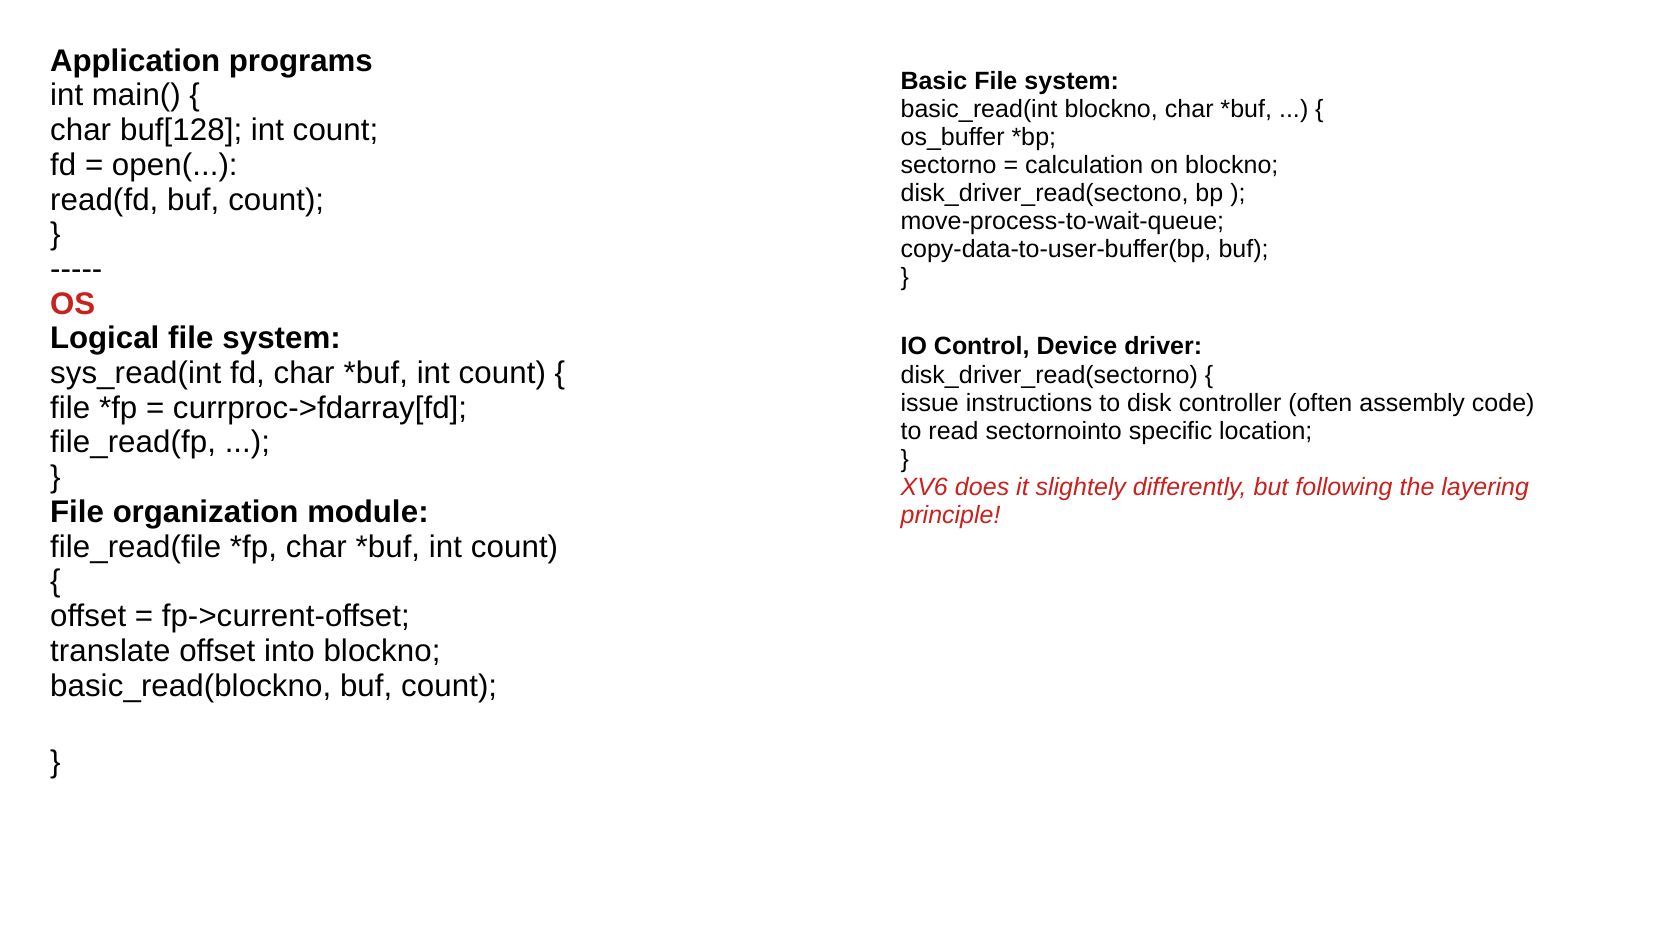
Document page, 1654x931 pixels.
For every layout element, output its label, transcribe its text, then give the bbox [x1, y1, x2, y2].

text_box Application programs int main() { char buf[128]; int count; fd = open(...): read(fd, buf, count); } ----- OS Logical file system: sys_read(int fd, char *buf, int count) { file *fp = currproc->fdarray[fd]; file_read(fp, ...); } File organization module: file_read(file *fp, char *buf, int count) { offset = fp->current-offset; translate offset into blockno; basic_read(blockno, buf, count); } [35, 35, 590, 801]
text_box Basic File system: basic_read(int blockno, char *buf, ...) { os_buffer *bp; sectorno = calculation on blockno; disk_driver_read(sectono, bp ); move-process-to-wait-queue; copy-data-to-user-buffer(bp, buf); } IO Control, Device driver: disk_driver_read(sectorno) { issue instructions to disk controller (often assembly code) to read sectornointo specific location; } XV6 does it slightely differently, but following the layering principle! [885, 59, 1581, 554]
